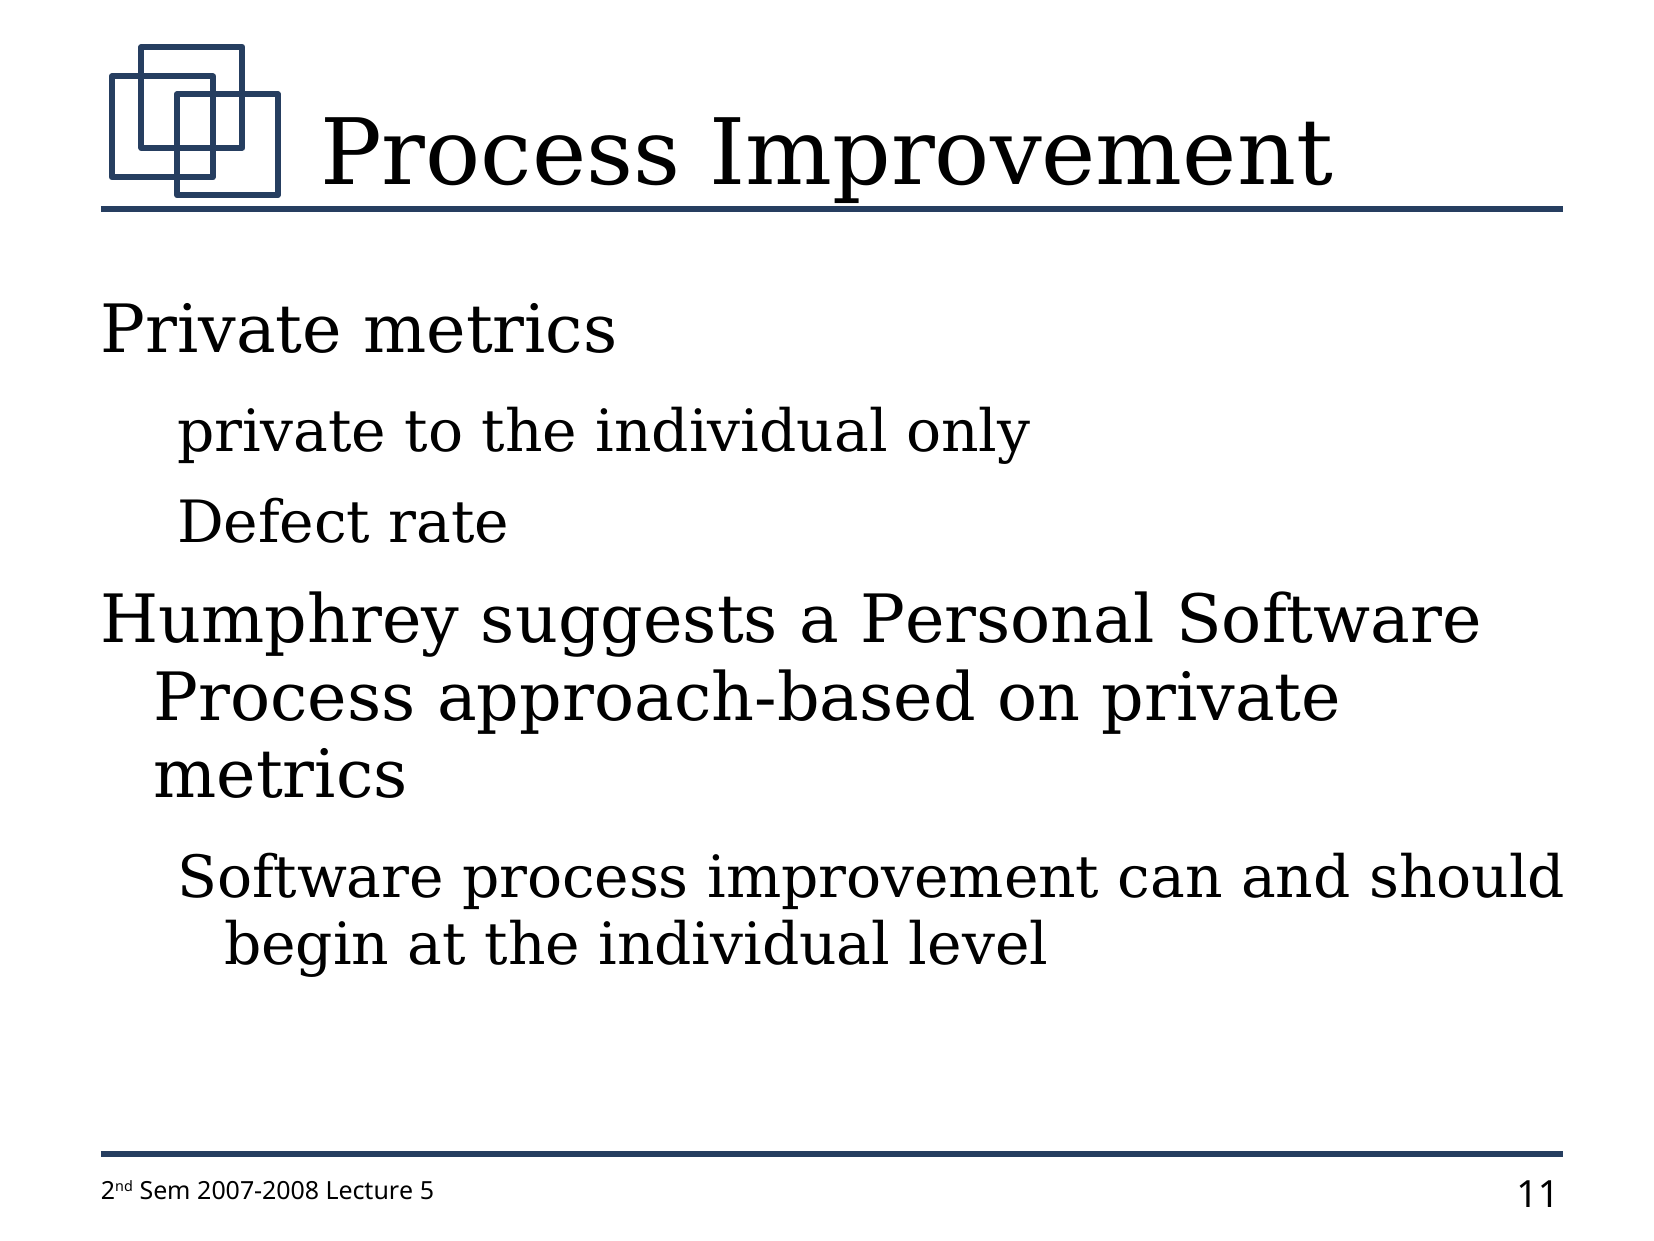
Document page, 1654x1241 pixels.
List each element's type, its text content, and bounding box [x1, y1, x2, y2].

title Process Improvement [82, 49, 1571, 257]
list Private metrics private to the individual only Defect rate Humphrey suggests a Personal Software Process approach-based on private metrics Software process improvement can and should begin at the individual level [82, 290, 1571, 1109]
